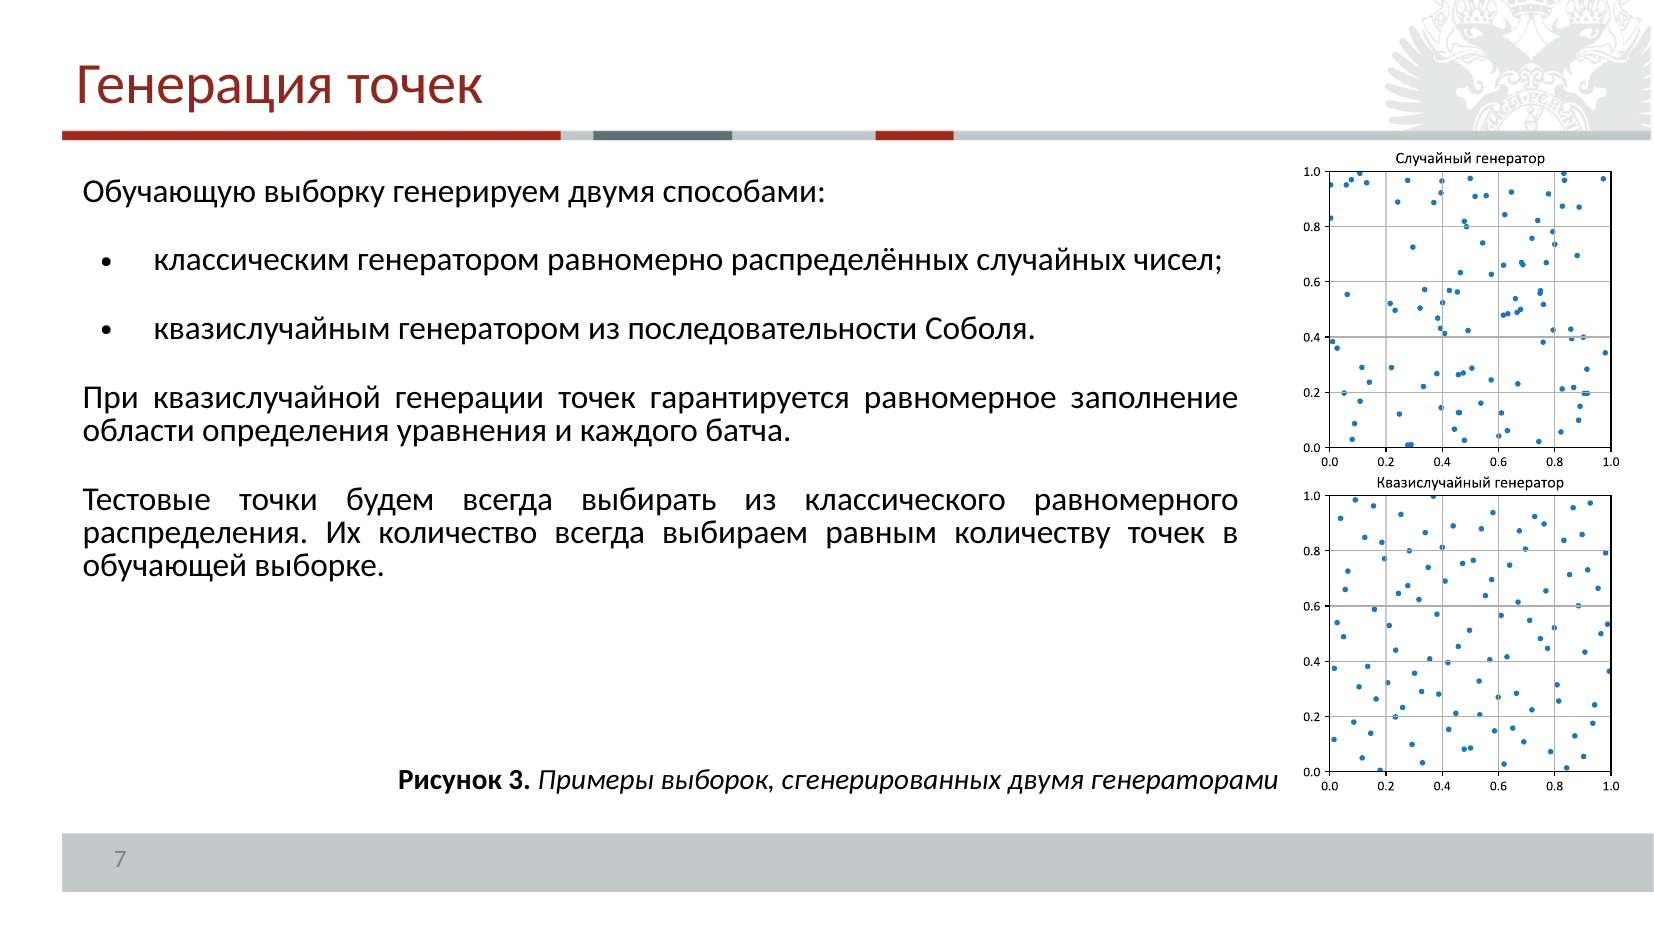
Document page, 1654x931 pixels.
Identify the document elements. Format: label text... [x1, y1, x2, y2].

list Обучающую выборку генерируем двумя способами: классическим генератором равномерно распределённых случайных чисел; квазислучайным генератором из последовательности Соболя. При квазислучайной генерации точек гарантируется равномерное заполнение области определения уравнения и каждого батча. Тестовые точки будем всегда выбирать из классического равномерного распределения. Их количество всегда выбираем равным количеству точек в обучающей выборке. [82, 177, 1241, 798]
text_box Рисунок 3. Примеры выборок, сгенерированных двумя генераторами [383, 767, 1280, 798]
title Генерация точек [76, 48, 1565, 130]
picture [0, 0, 1654, 931]
